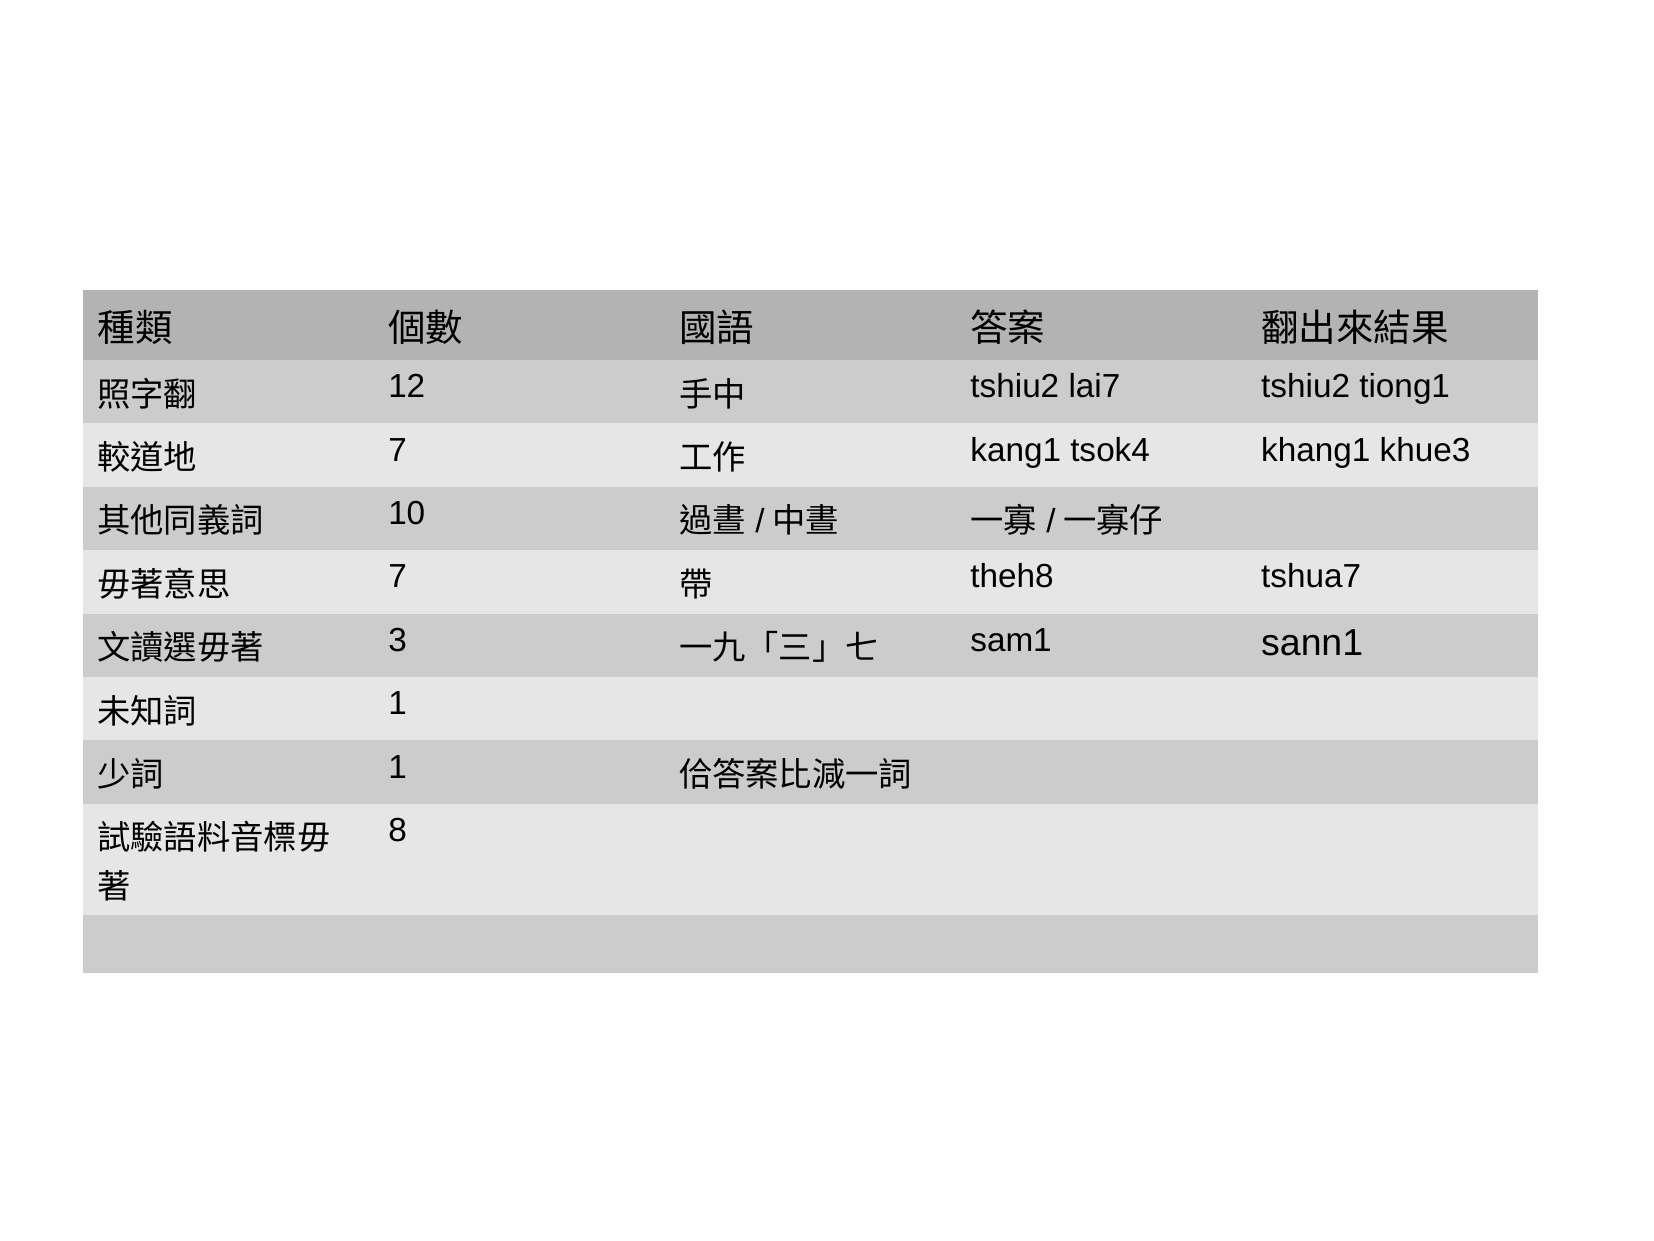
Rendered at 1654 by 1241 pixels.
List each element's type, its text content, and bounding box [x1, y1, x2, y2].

table_cell kang1 tsok4 [956, 423, 1247, 487]
table_cell theh8 [956, 550, 1247, 614]
table_cell 其他同義詞 [83, 487, 374, 550]
table_cell 7 [374, 550, 665, 614]
table_cell 少詞 [83, 740, 374, 804]
table_cell [665, 915, 956, 973]
table_cell 12 [374, 360, 665, 423]
table_header 翻出來結果 [1247, 290, 1538, 360]
table_cell 較道地 [83, 423, 374, 487]
table_cell 帶 [665, 550, 956, 614]
table_cell [1247, 677, 1538, 740]
table_cell tshiu2 lai7 [956, 360, 1247, 423]
table_cell [956, 915, 1247, 973]
table_cell 7 [374, 423, 665, 487]
table_cell sam1 [956, 614, 1247, 677]
table_cell 文讀選毋著 [83, 614, 374, 677]
table_cell 佮答案比減一詞 [665, 740, 956, 804]
table_cell 1 [374, 677, 665, 740]
table_cell [956, 804, 1247, 915]
table_cell [665, 804, 956, 915]
table_cell 1 [374, 740, 665, 804]
table_cell 一九「三」七 [665, 614, 956, 677]
table_header 答案 [956, 290, 1247, 360]
table_cell khang1 khue3 [1247, 423, 1538, 487]
table_cell 試驗語料音標毋著 [83, 804, 374, 915]
table_cell 3 [374, 614, 665, 677]
table_cell [665, 677, 956, 740]
table_cell tshua7 [1247, 550, 1538, 614]
table_cell [956, 677, 1247, 740]
table_cell [83, 915, 374, 973]
table_cell 毋著意思 [83, 550, 374, 614]
table_cell tshiu2 tiong1 [1247, 360, 1538, 423]
table_cell 一寡/一寡仔 [956, 487, 1247, 550]
table_cell 手中 [665, 360, 956, 423]
table_cell [956, 740, 1247, 804]
table_cell [1247, 487, 1538, 550]
table_header 種類 [83, 290, 374, 360]
table_cell 未知詞 [83, 677, 374, 740]
table_cell [1247, 804, 1538, 915]
table_cell [1247, 915, 1538, 973]
table_cell 8 [374, 804, 665, 915]
table_cell [374, 915, 665, 973]
table_cell 10 [374, 487, 665, 550]
table_header 個數 [374, 290, 665, 360]
table_cell 過晝/中晝 [665, 487, 956, 550]
table_cell 照字翻 [83, 360, 374, 423]
table_cell 工作 [665, 423, 956, 487]
table_cell sann1 [1247, 614, 1538, 677]
table_header 國語 [665, 290, 956, 360]
table_cell [1247, 740, 1538, 804]
